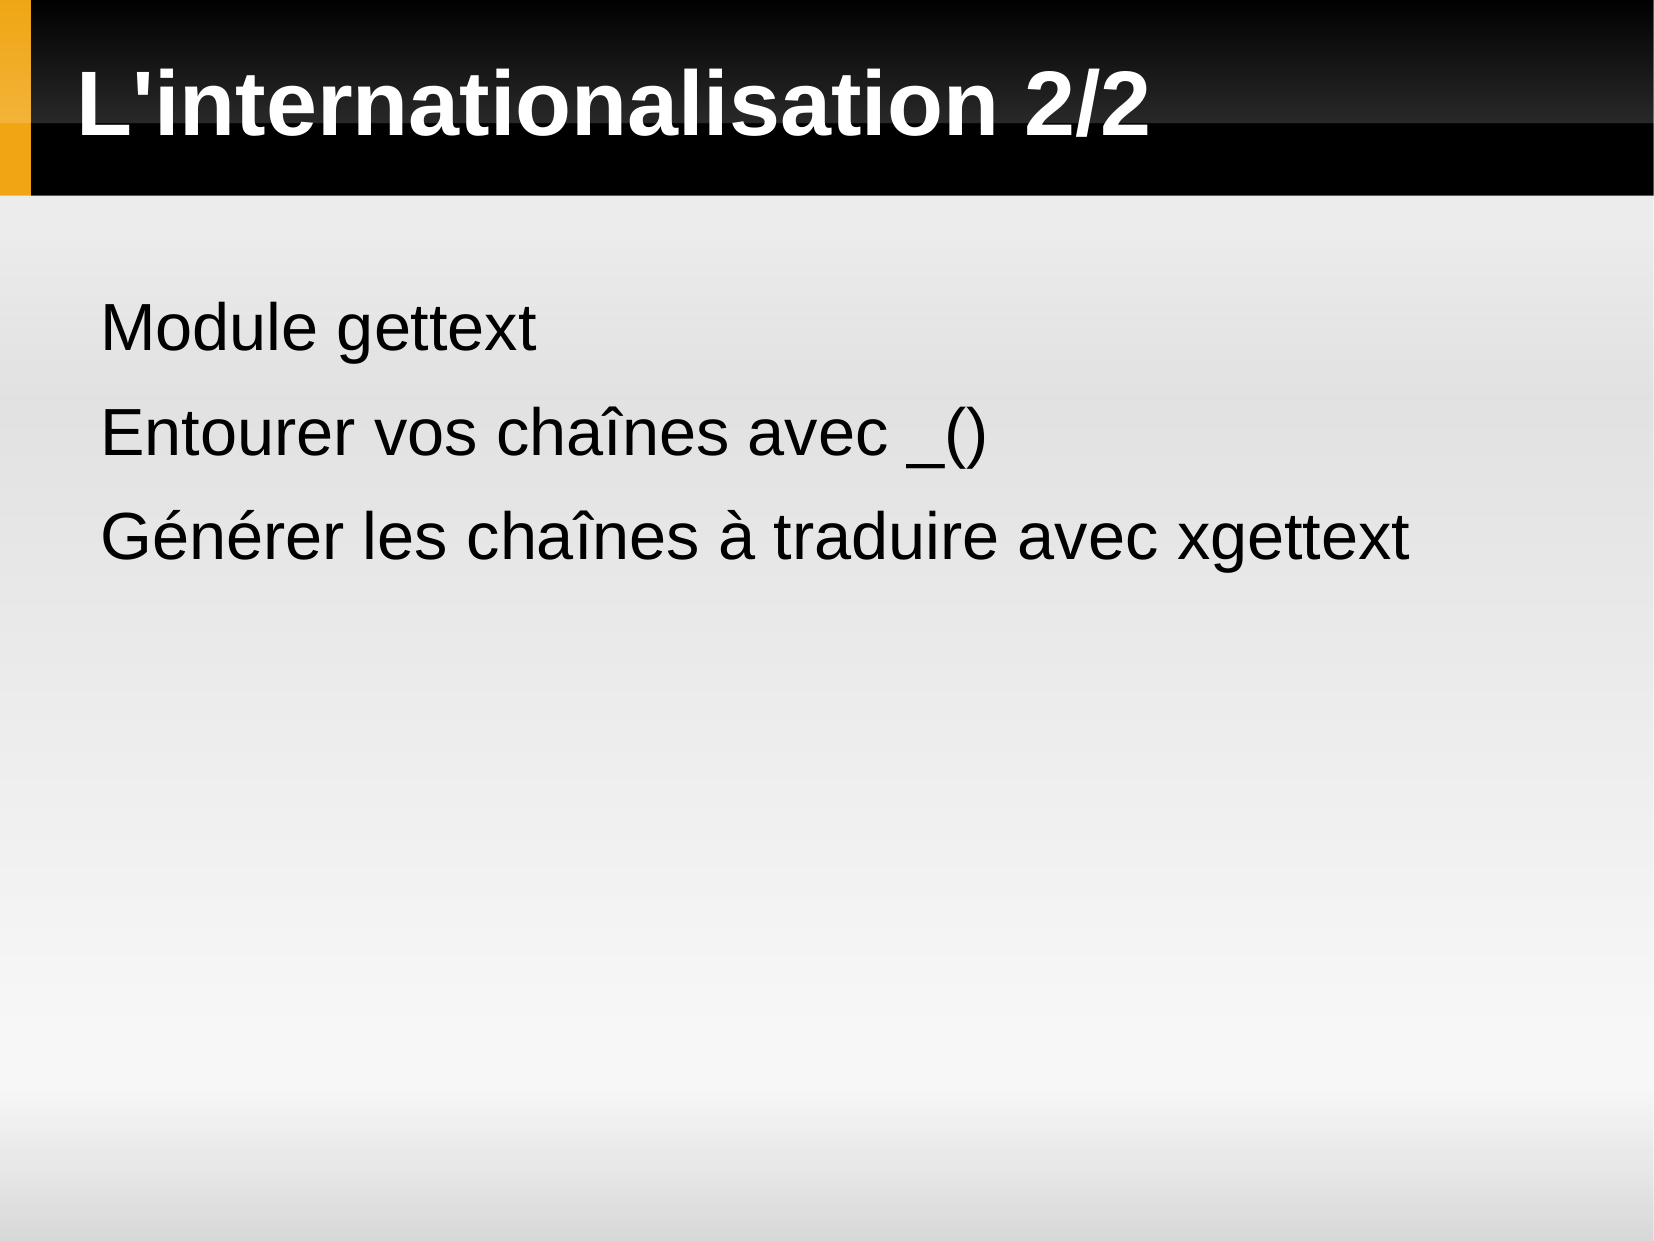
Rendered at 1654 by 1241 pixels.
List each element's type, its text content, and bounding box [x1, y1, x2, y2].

picture [0, 0, 1654, 1241]
list Module gettext Entourer vos chaînes avec _() Générer les chaînes à traduire avec xgettext [82, 290, 1571, 1094]
title L'internationalisation 2/2 [76, 7, 1565, 200]
